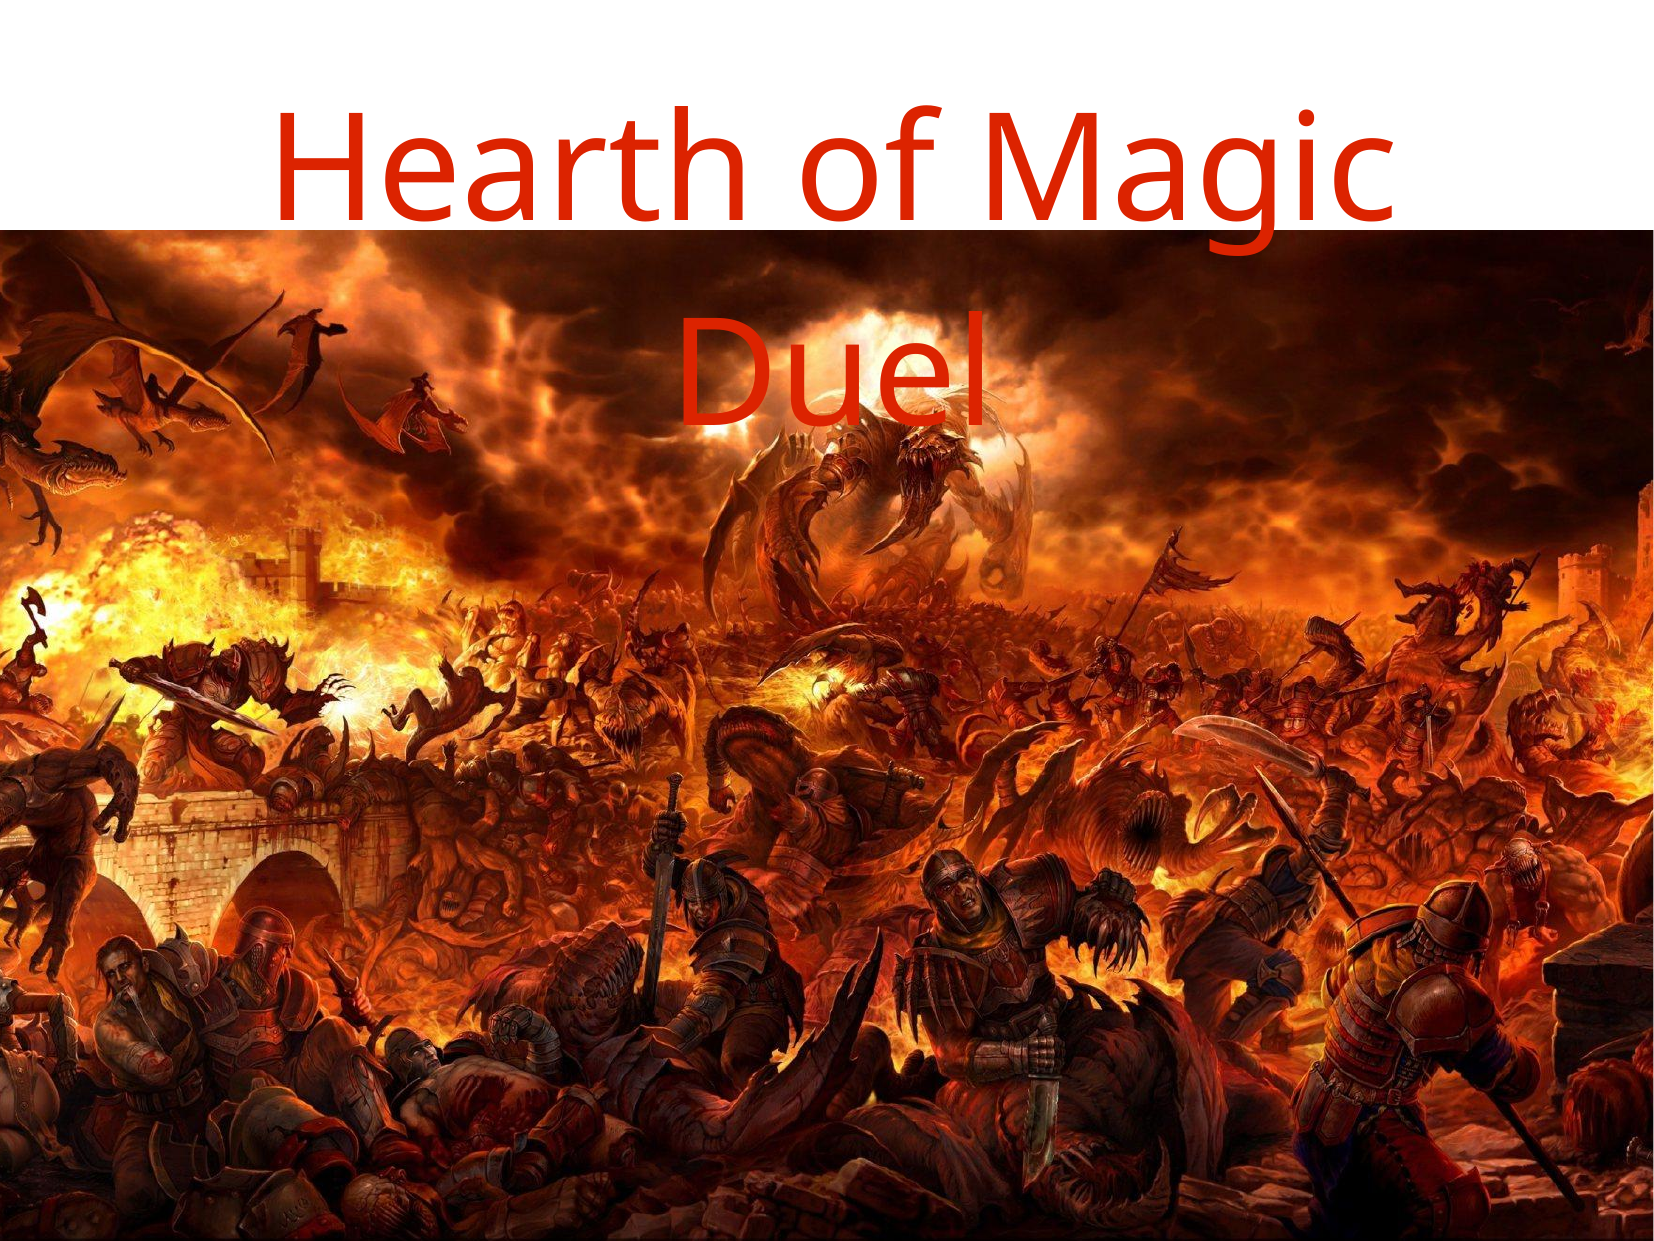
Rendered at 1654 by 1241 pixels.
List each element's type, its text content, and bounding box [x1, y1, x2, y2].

text_box Hearth of Magic Duel [1319, 53, 1489, 231]
text_box Hearth of Magic Duel [1300, 140, 1313, 220]
text_box Hearth of Magic Duel [1203, 138, 1275, 231]
text_box Hearth of Magic Duel [1167, 140, 1183, 220]
picture [0, 230, 1654, 1241]
